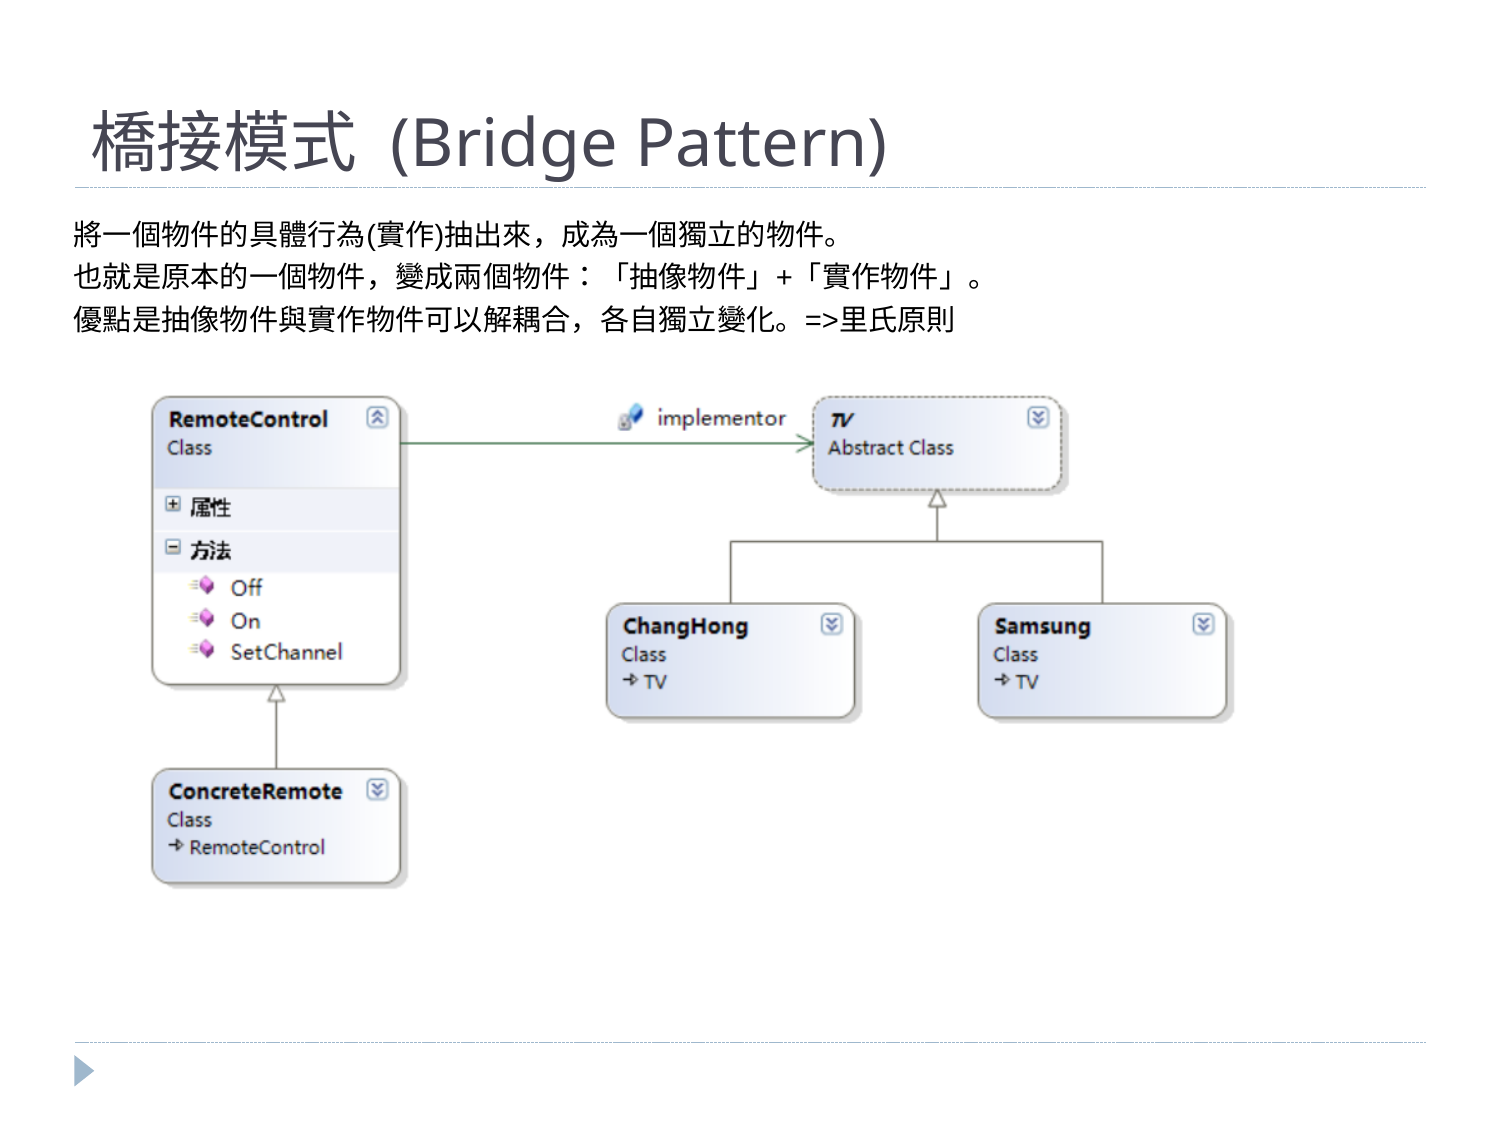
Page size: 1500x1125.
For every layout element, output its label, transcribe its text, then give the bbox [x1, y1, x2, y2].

picture [141, 362, 1253, 898]
title 橋接模式 (Bridge Pattern) [75, 25, 1426, 188]
text_box 將一個物件的具體行為(實作)抽出來，成為一個獨立的物件。 也就是原本的一個物件，變成兩個物件：「抽像物件」+「實作物件」。 優點是抽像物件與實作物件可以解耦合，各自獨立變化。=>里氏原則 [59, 203, 1323, 331]
